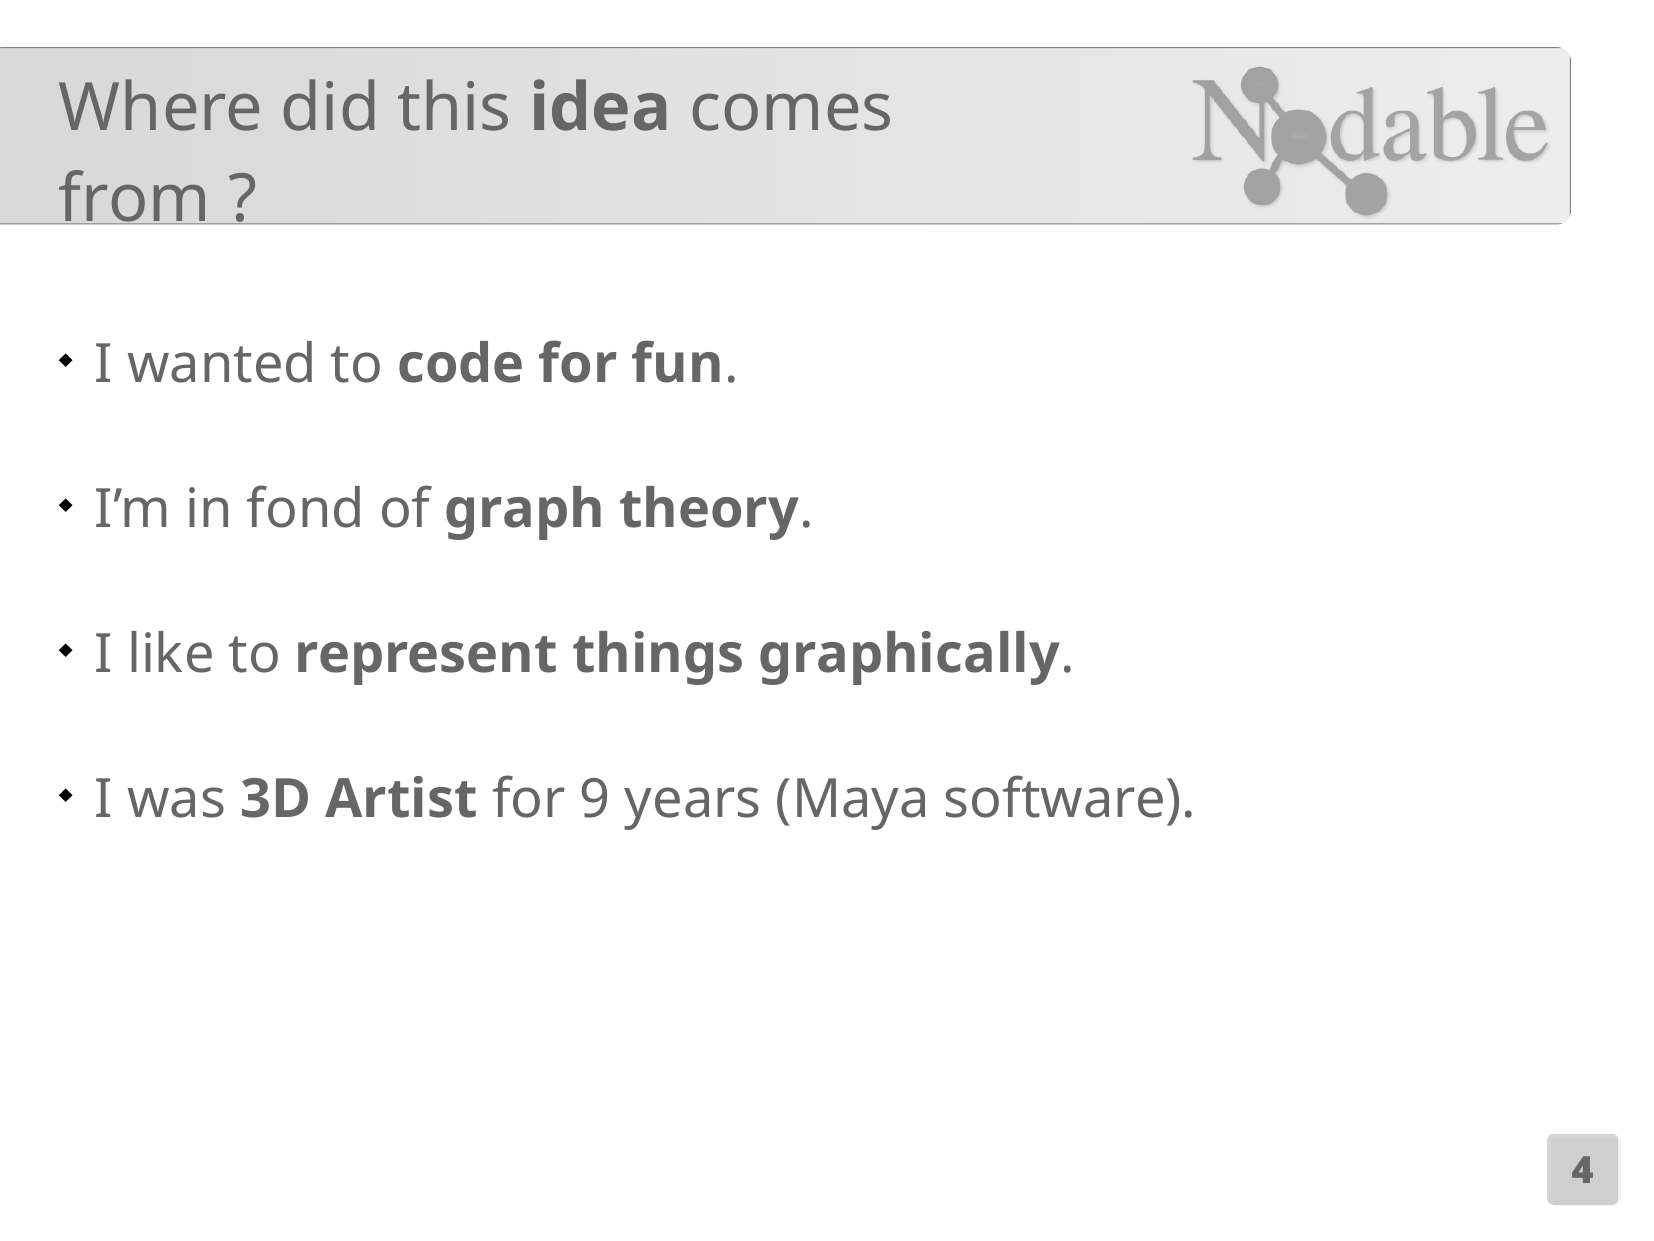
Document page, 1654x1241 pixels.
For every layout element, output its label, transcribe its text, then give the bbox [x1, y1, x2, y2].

title Where did this idea comes from ? [59, 59, 1075, 207]
list I wanted to code for fun. I’m in fond of graph theory. I like to represent things graphically. I was 3D Artist for 9 years (Maya software). [59, 324, 1565, 1093]
